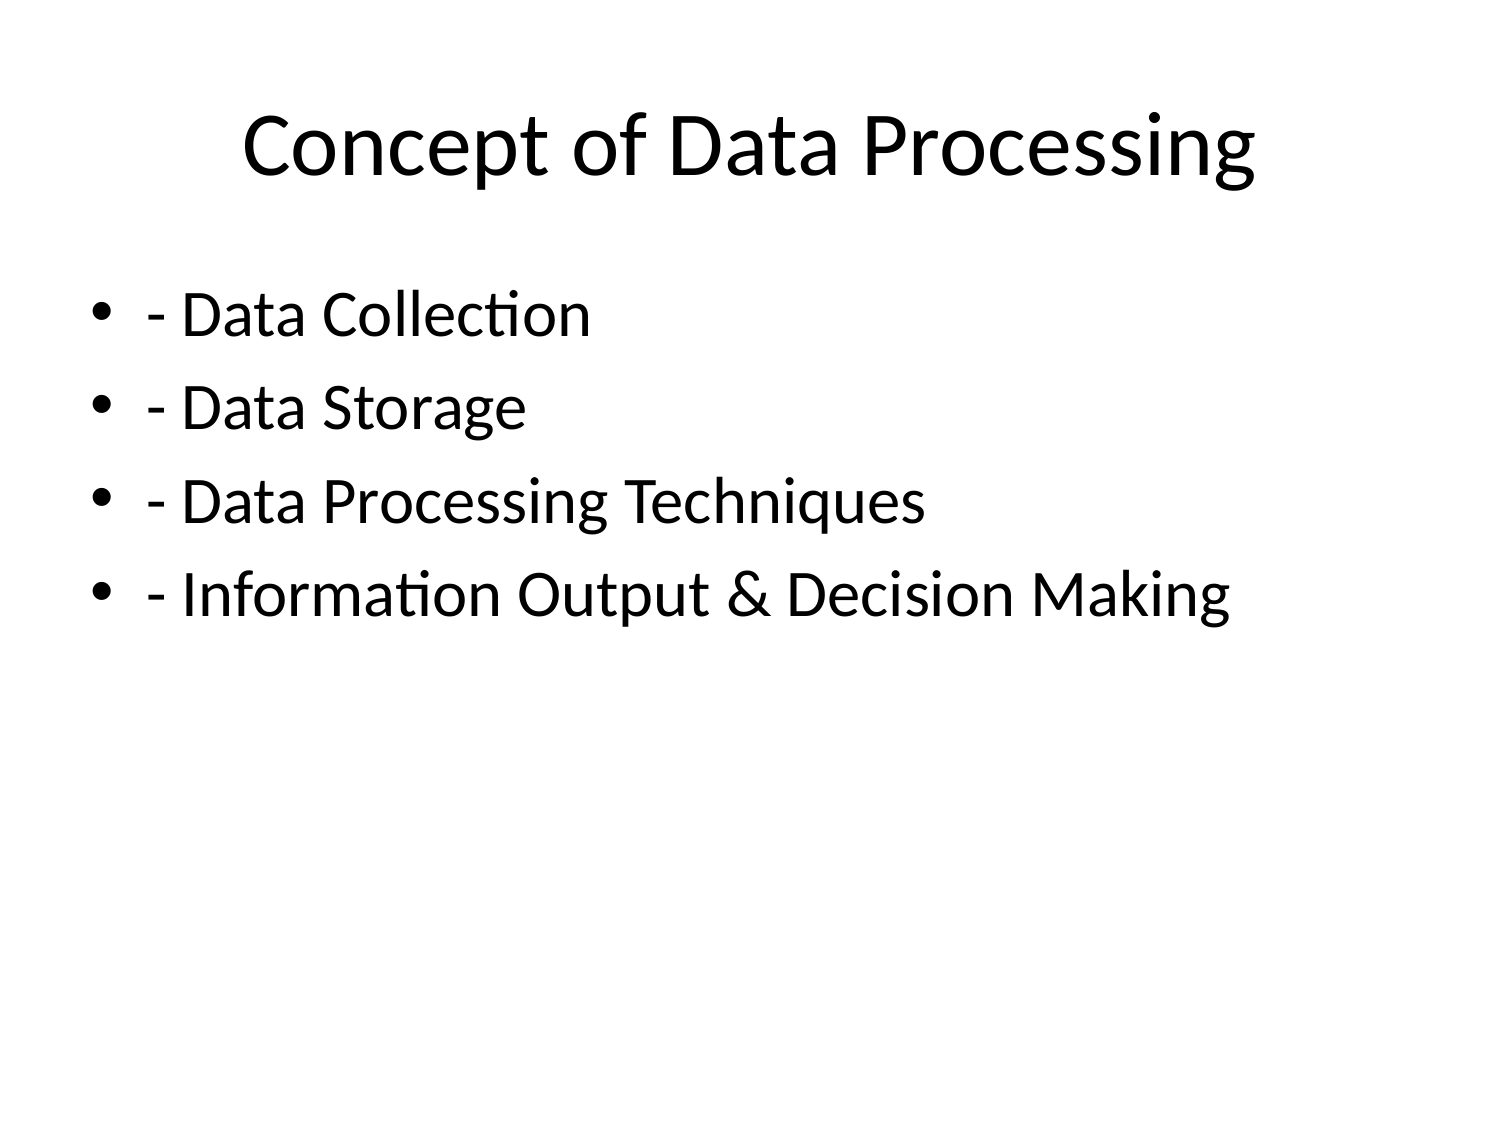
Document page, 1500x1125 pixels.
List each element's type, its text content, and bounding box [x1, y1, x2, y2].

list - Data Collection - Data Storage - Data Processing Techniques - Information Output & Decision Making [75, 262, 1425, 1005]
title Concept of Data Processing [75, 45, 1425, 233]
